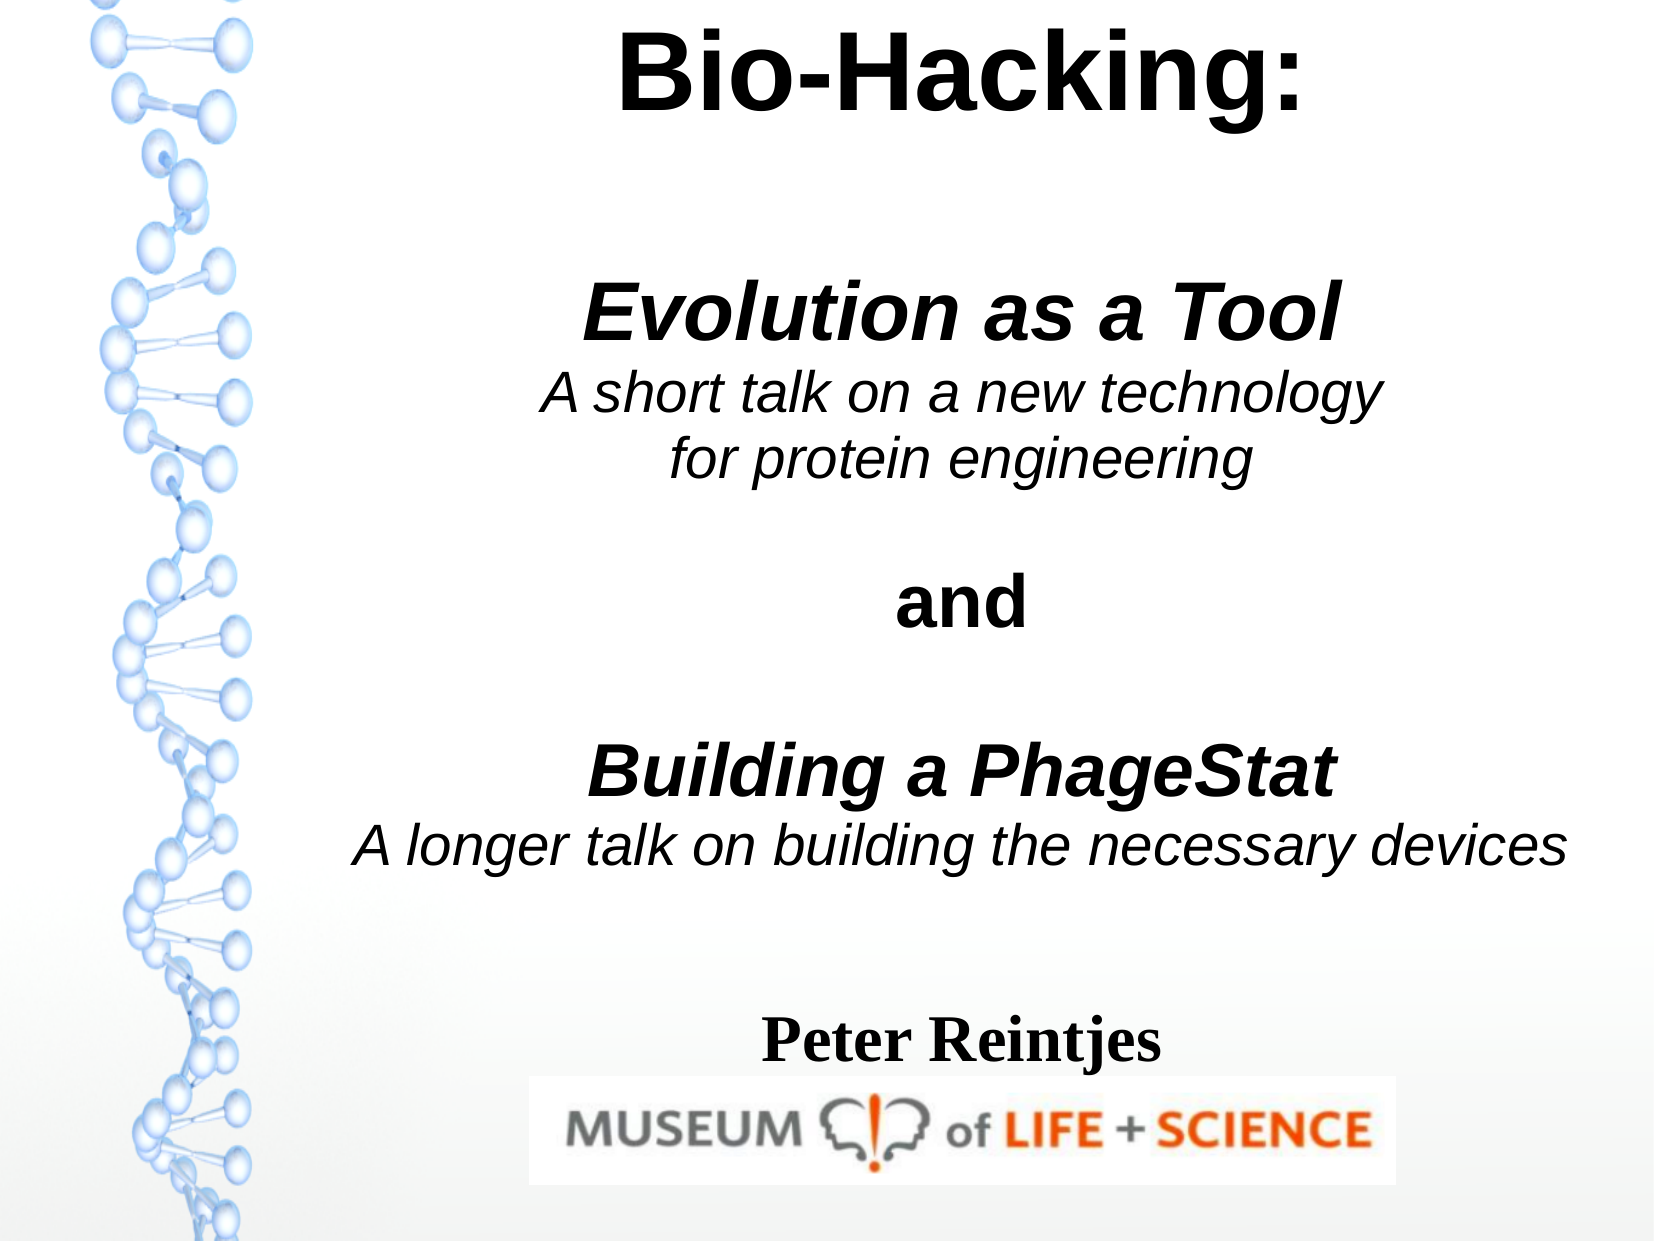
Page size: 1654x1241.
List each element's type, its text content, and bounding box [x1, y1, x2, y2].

subtitle Bio-Hacking: Evolution as a Tool A short talk on a new technology for protein engineering and Building a PhageStat A longer talk on building the necessary devices Peter Reintjes [274, 90, 1651, 991]
picture [0, 0, 1654, 1241]
